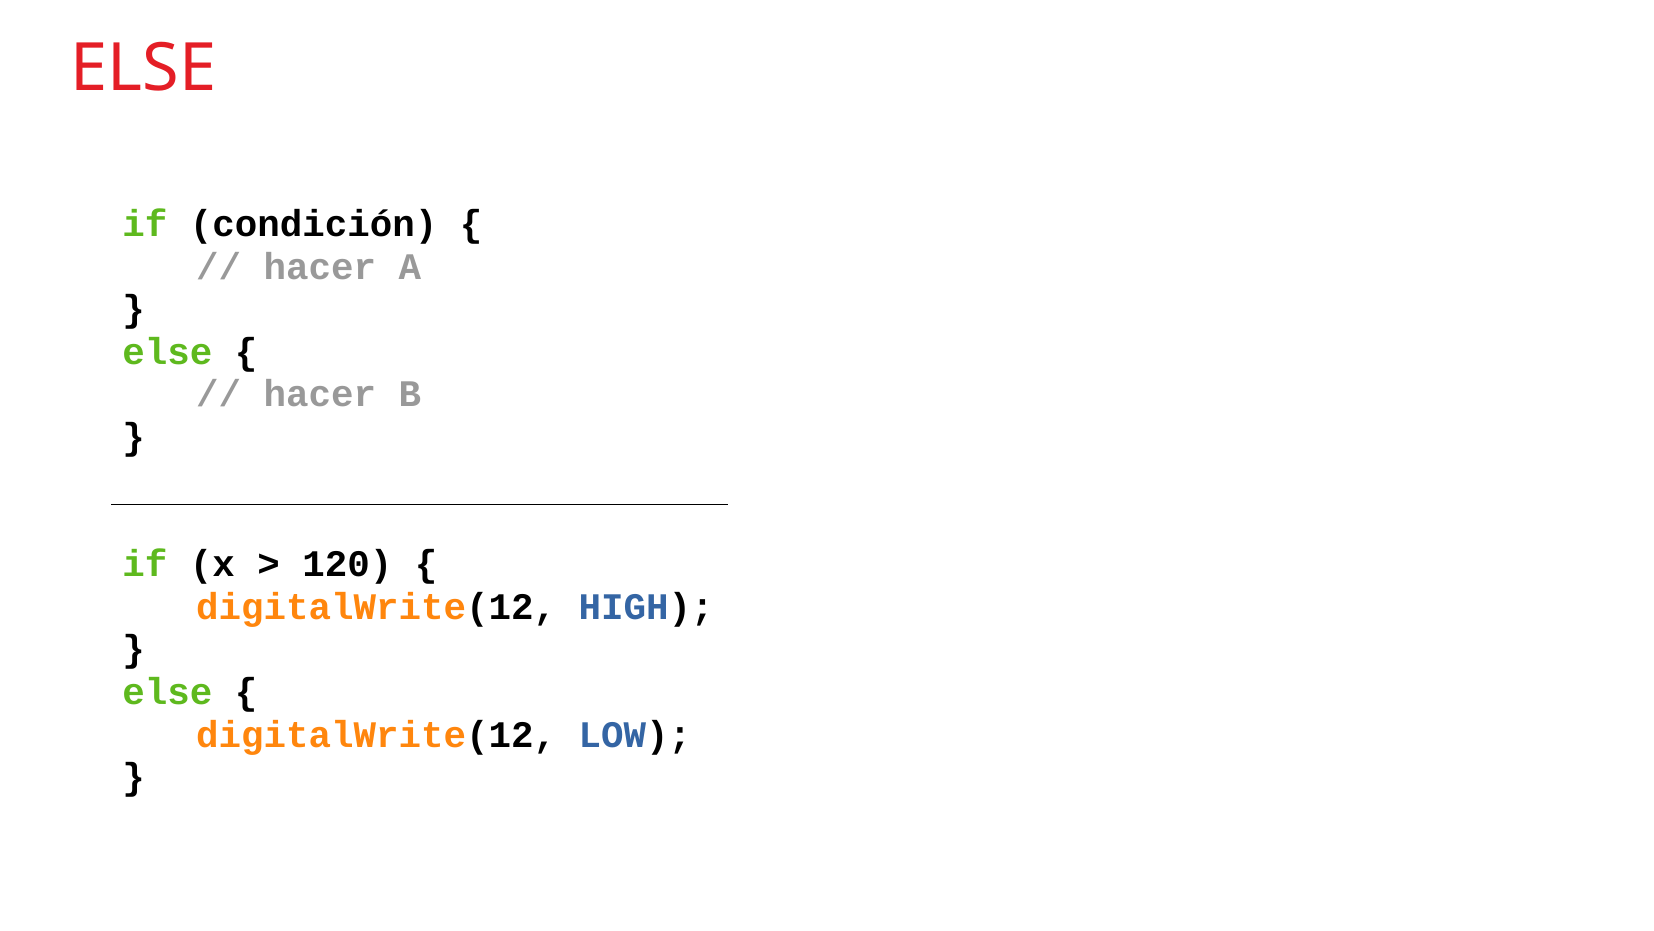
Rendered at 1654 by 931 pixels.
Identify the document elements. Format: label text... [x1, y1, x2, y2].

text_box if (condición) { // hacer A } else { // hacer B } if (x > 120) { digitalWrite(12, HIGH); } else { digitalWrite(12, LOW); } [107, 198, 1546, 809]
title ELSE [70, 11, 1347, 118]
